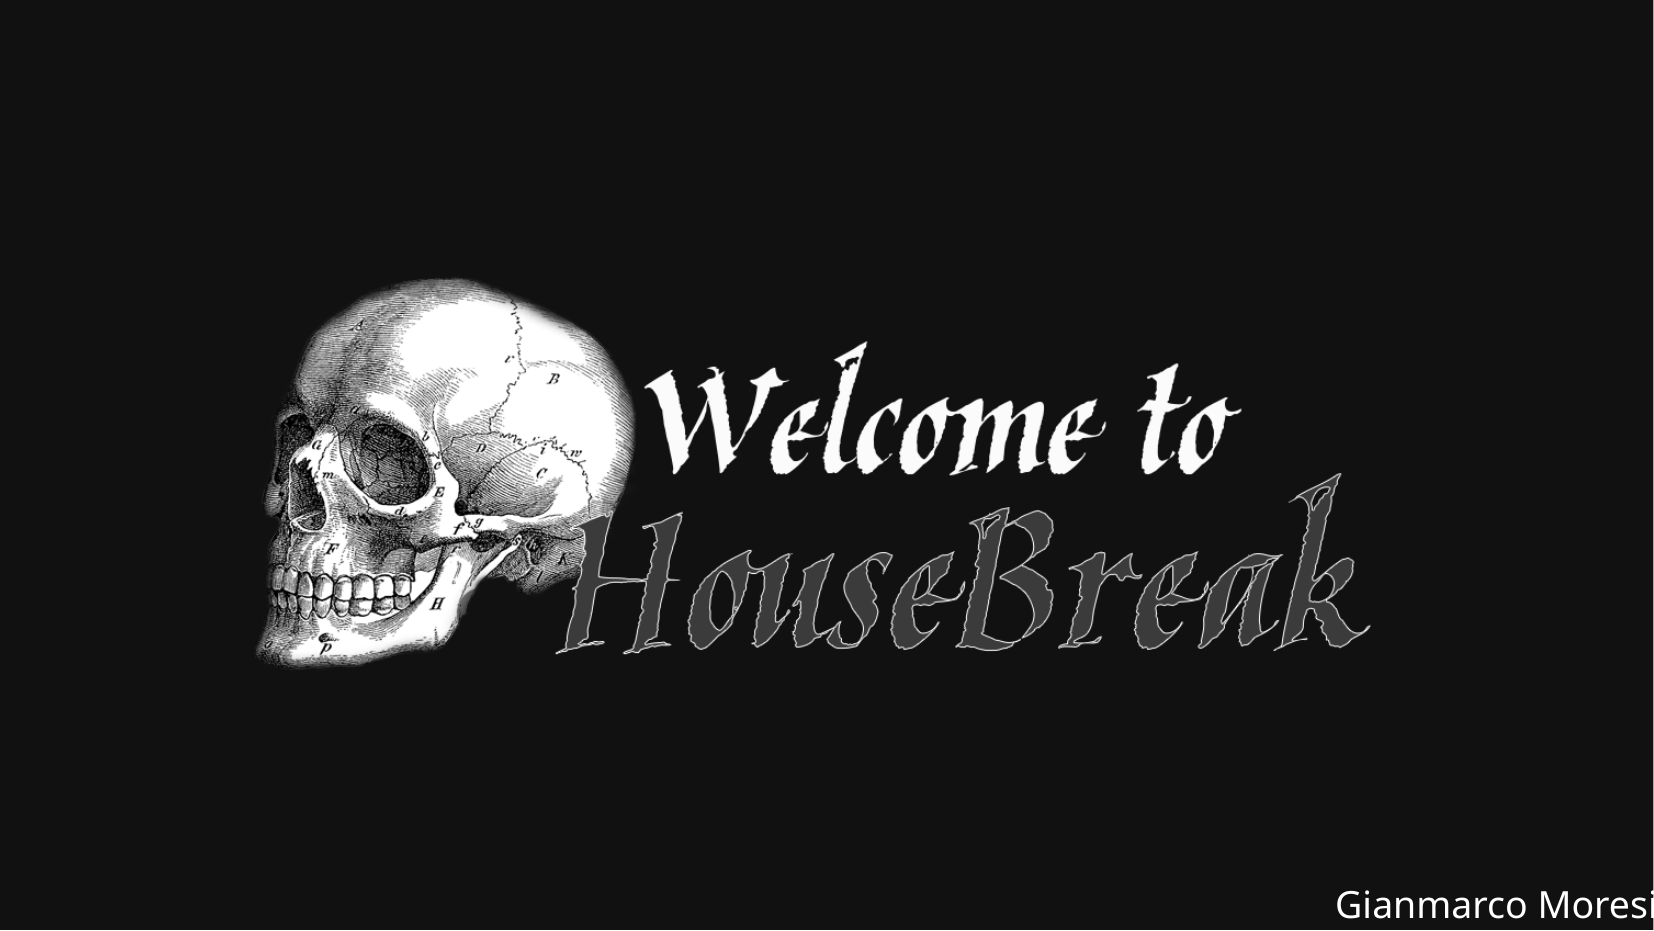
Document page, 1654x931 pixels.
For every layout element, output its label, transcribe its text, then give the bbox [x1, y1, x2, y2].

picture [153, 212, 1507, 697]
text_box Gianmarco Moresi [1320, 870, 1654, 931]
